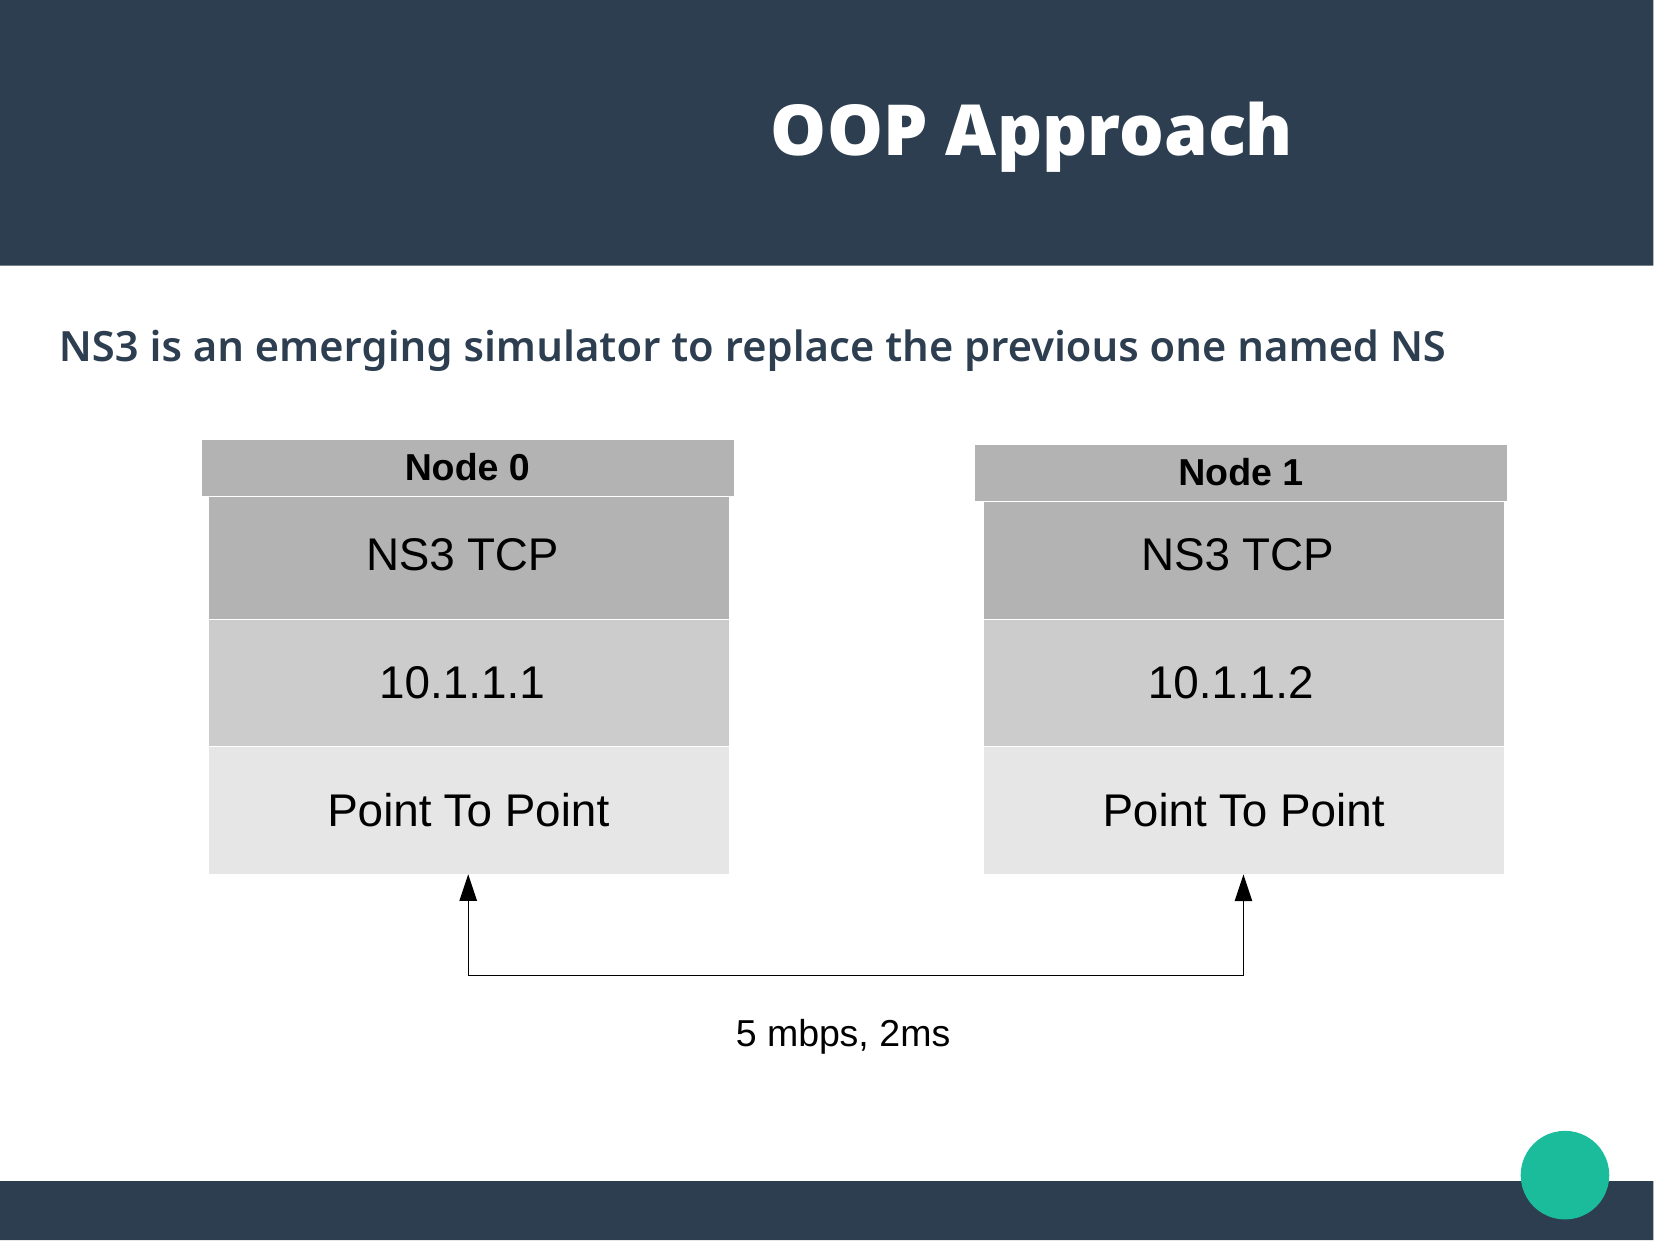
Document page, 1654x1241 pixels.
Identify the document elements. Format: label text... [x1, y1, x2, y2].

title OOP Approach [59, 49, 1595, 207]
table_header NS3 TCP [984, 502, 1504, 619]
table_cell 10.1.1.2 [984, 620, 1504, 746]
table_cell 10.1.1.1 [209, 620, 729, 746]
table_header Node 1 [975, 445, 1507, 501]
table_cell Point To Point [209, 747, 729, 874]
table_header NS3 TCP [209, 497, 729, 619]
list NS3 is an emerging simulator to replace the previous one named NS [59, 324, 1595, 1152]
text_box 5 mbps, 2ms [600, 1005, 1087, 1062]
table_cell Point To Point [984, 747, 1504, 874]
table_header Node 0 [202, 440, 734, 496]
